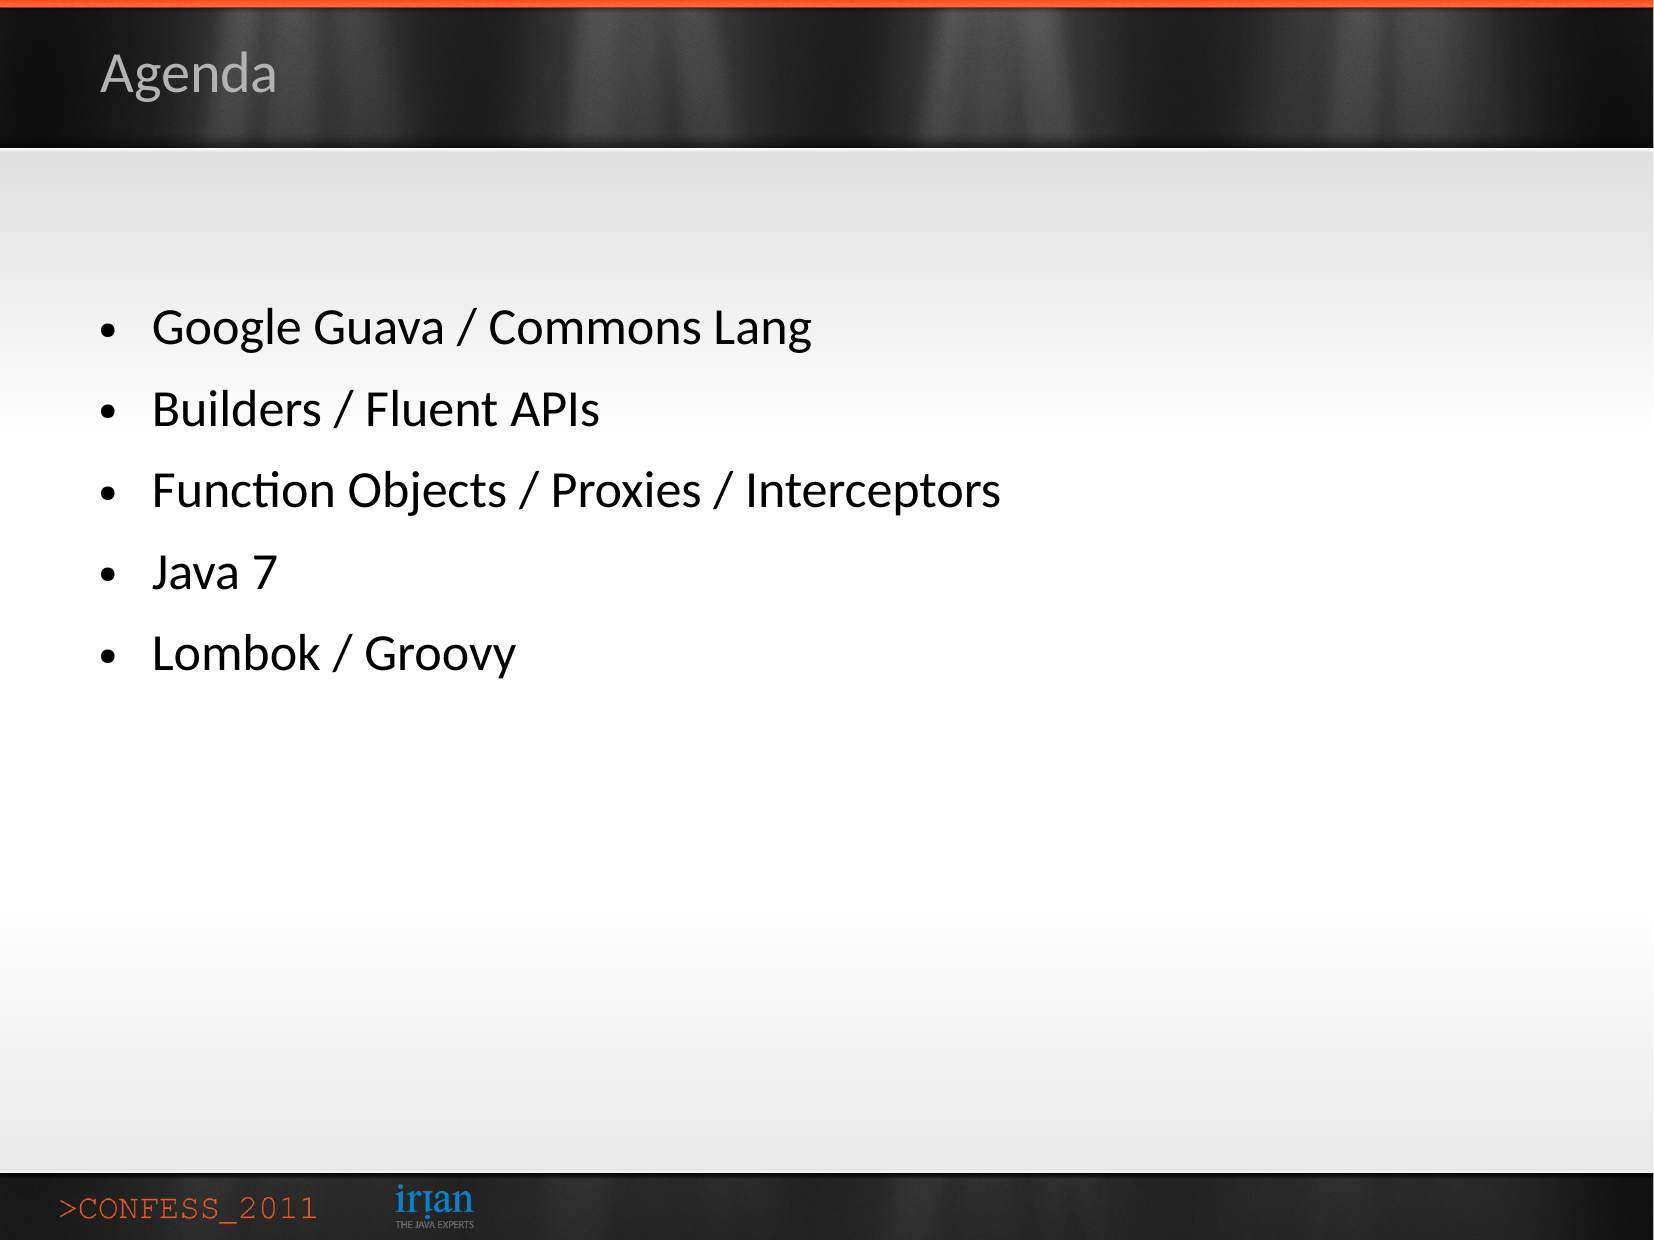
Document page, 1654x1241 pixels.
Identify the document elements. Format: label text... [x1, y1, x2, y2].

picture [0, 0, 1654, 1240]
title Agenda [100, 6, 1589, 151]
list Google Guava / Commons Lang Builders / Fluent APIs Function Objects / Proxies / Interceptors Java 7 Lombok / Groovy [80, 305, 1570, 1125]
